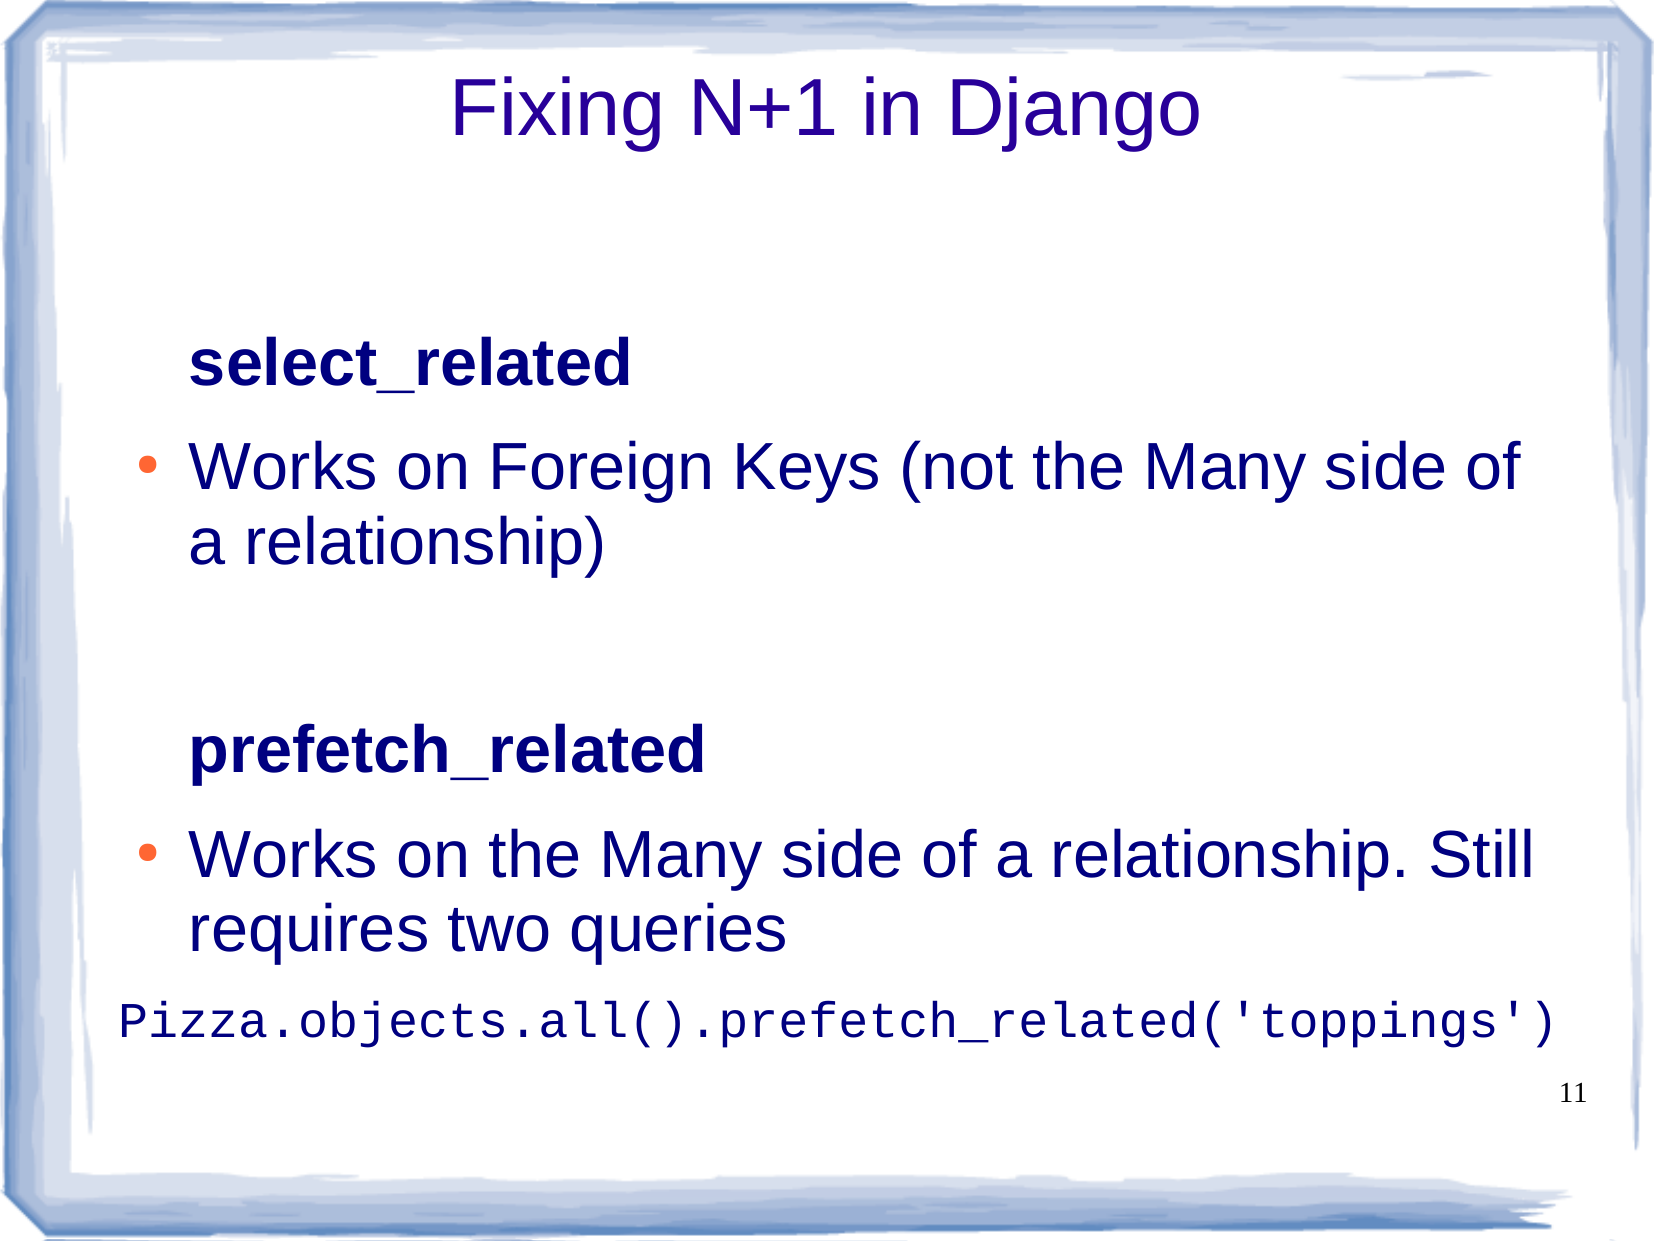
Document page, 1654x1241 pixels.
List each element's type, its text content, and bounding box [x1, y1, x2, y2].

list select_related Works on Foreign Keys (not the Many side of a relationship) prefetch_related Works on the Many side of a relationship. Still requires two queries Pizza.objects.all().prefetch_related('toppings') [118, 324, 1571, 1053]
picture [0, 0, 1654, 1241]
title Fixing N+1 in Django [82, 49, 1571, 257]
